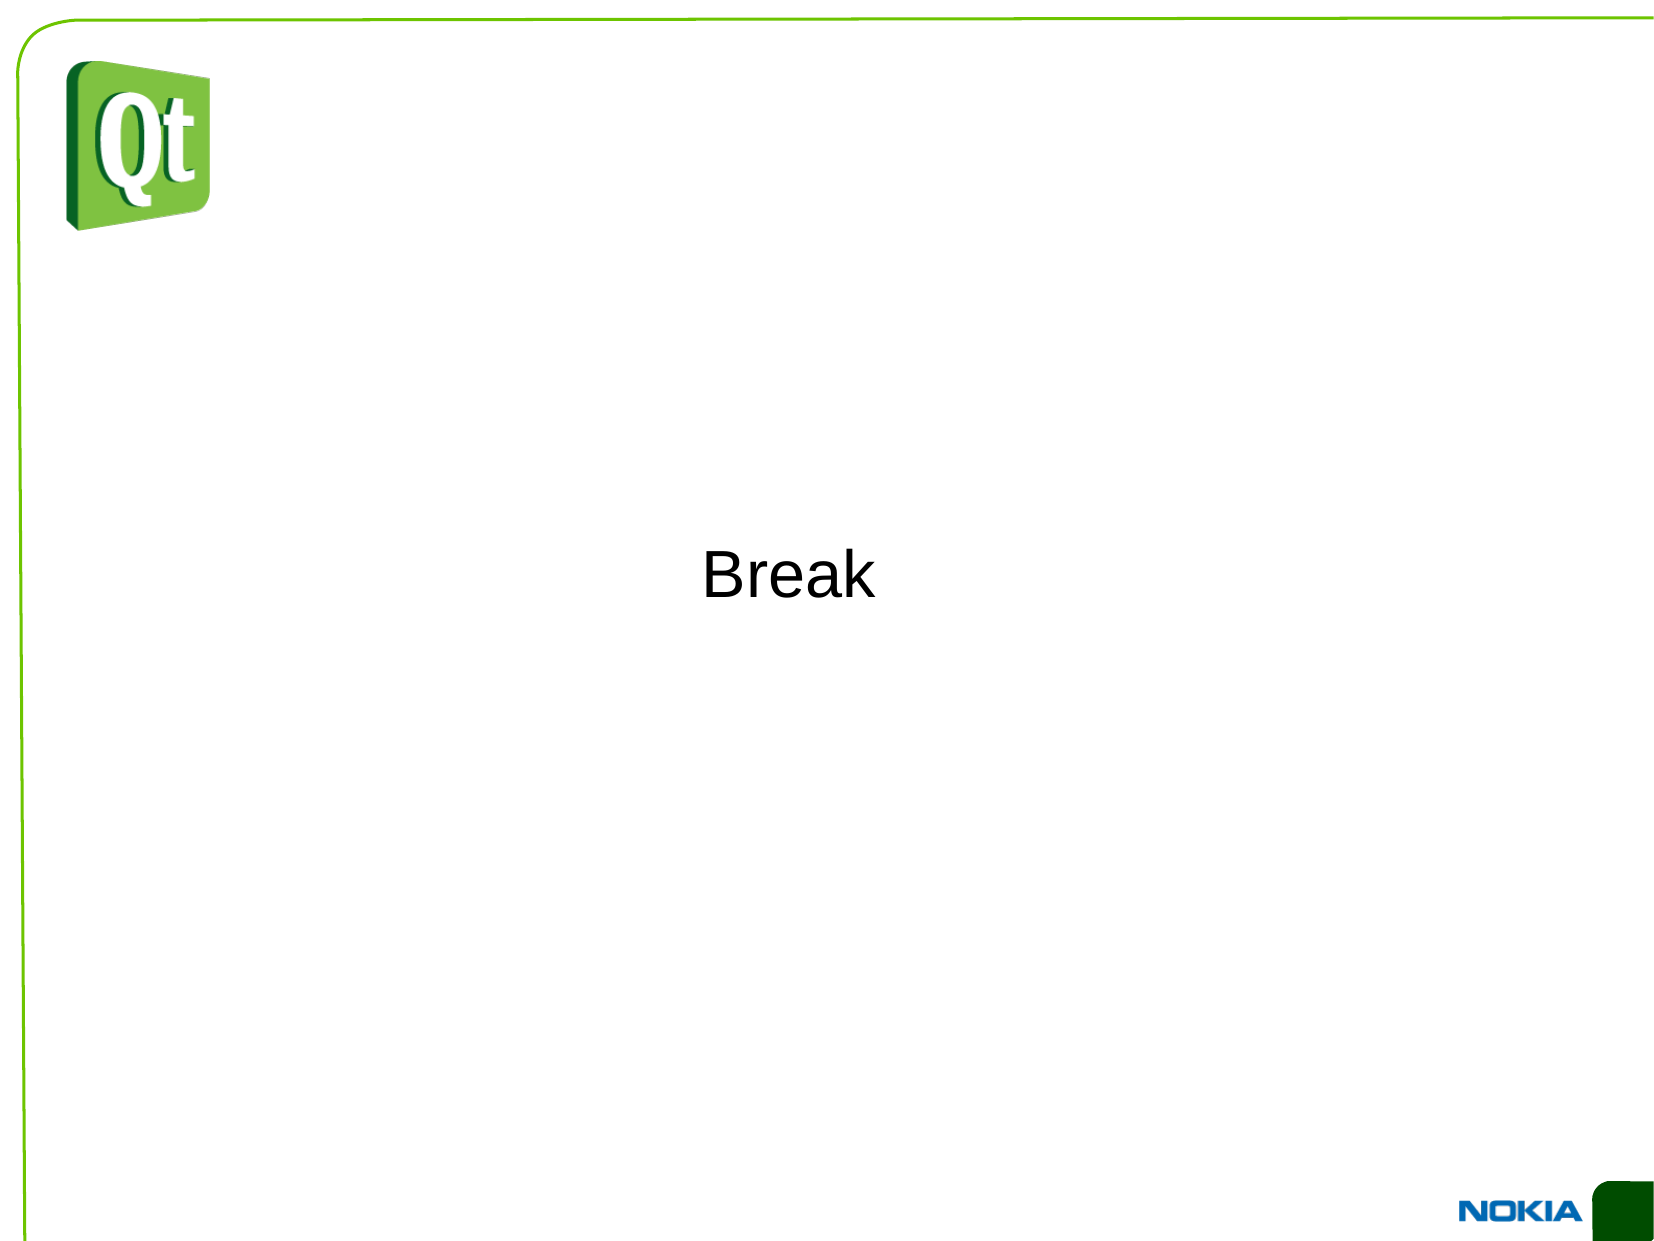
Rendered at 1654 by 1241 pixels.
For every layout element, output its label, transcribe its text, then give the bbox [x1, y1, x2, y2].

picture [66, 61, 210, 231]
picture [1459, 1200, 1583, 1222]
subtitle Break [251, 49, 1327, 1100]
